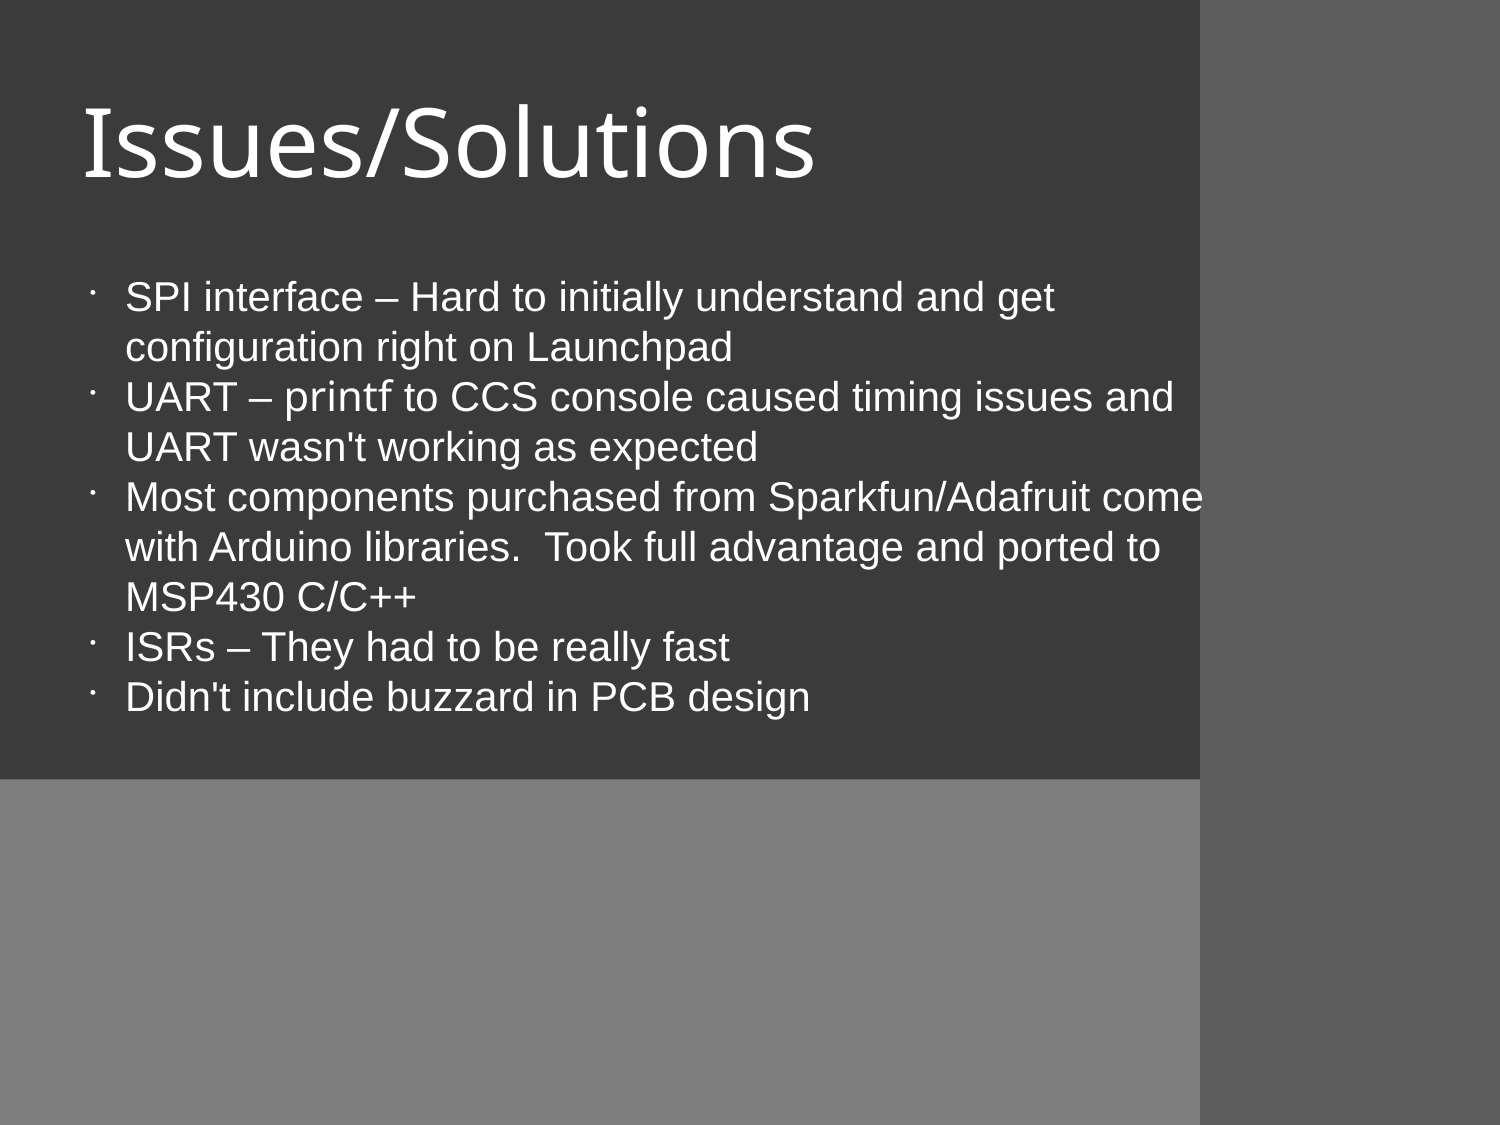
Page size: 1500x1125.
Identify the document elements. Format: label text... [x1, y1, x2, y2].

text_box Issues/Solutions [74, 45, 1155, 233]
text_box SPI interface – Hard to initially understand and get configuration right on Launchpad UART – printf to CCS console caused timing issues and UART wasn't working as expected Most components purchased from Sparkfun/Adafruit come with Arduino libraries. Took full advantage and ported to MSP430 C/C++ ISRs – They had to be really fast Didn't include buzzard in PCB design [74, 262, 1300, 1005]
